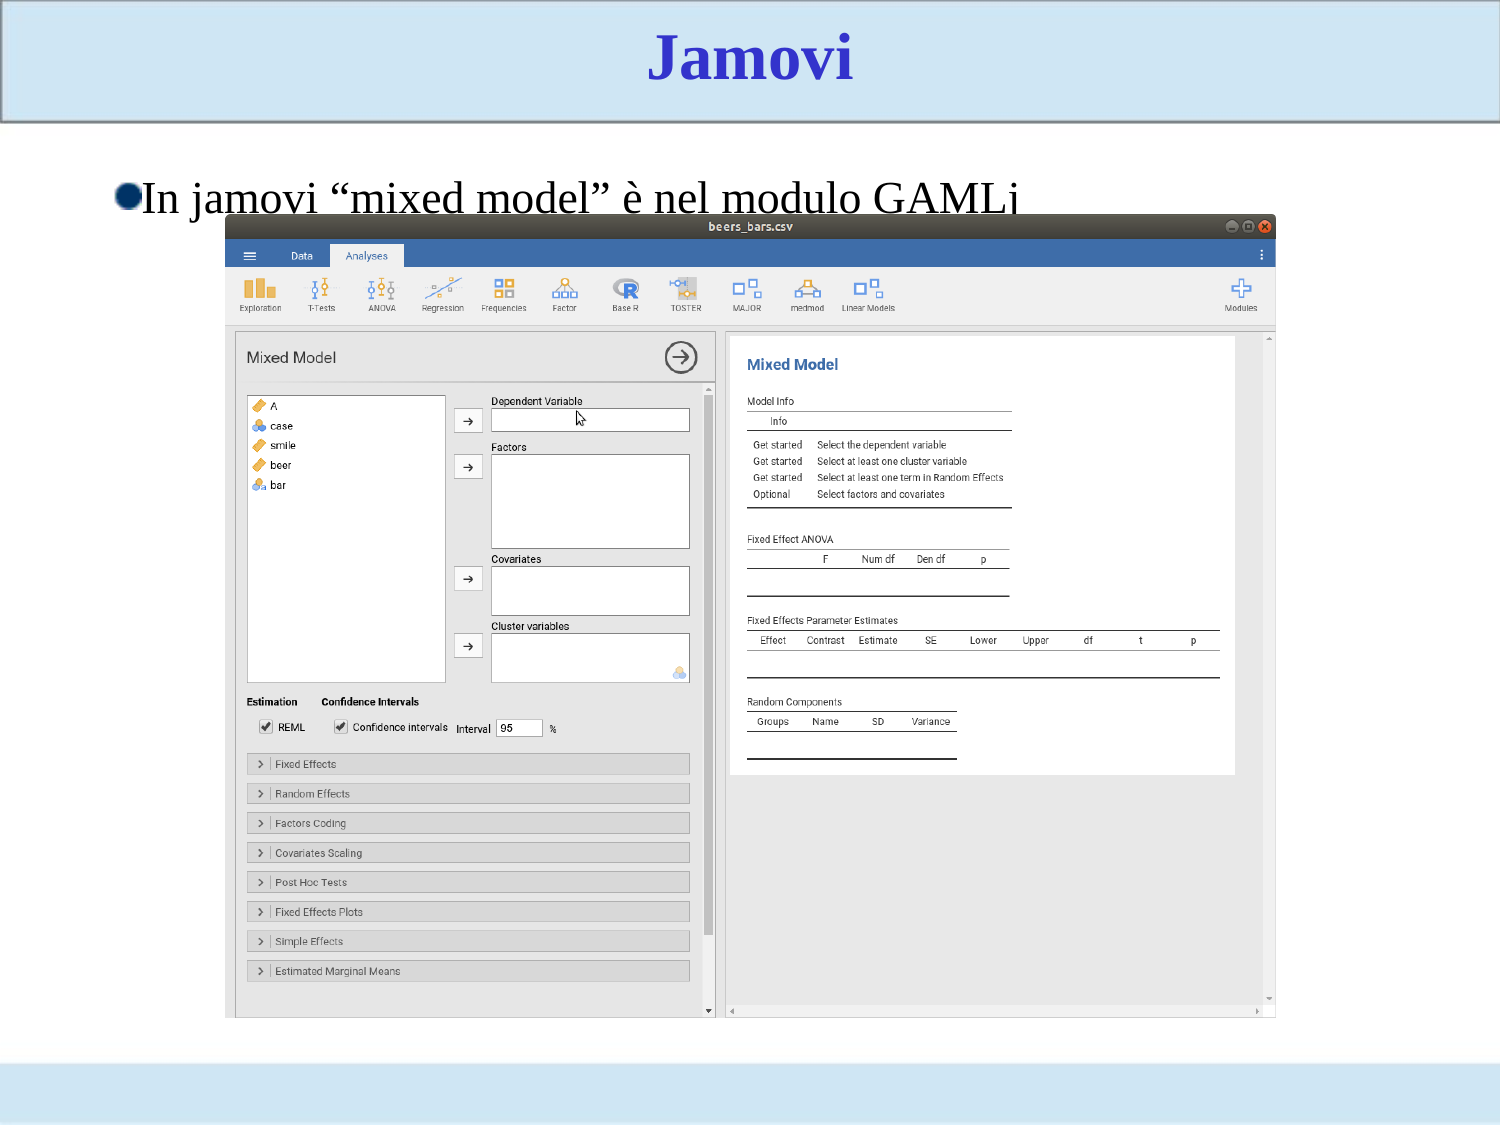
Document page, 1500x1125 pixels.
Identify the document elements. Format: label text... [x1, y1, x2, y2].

title Jamovi [112, 0, 1388, 126]
picture [0, 0, 1500, 1125]
text_box In jamovi “mixed model” è nel modulo GAMLj [96, 126, 1463, 231]
picture [111, 179, 142, 210]
